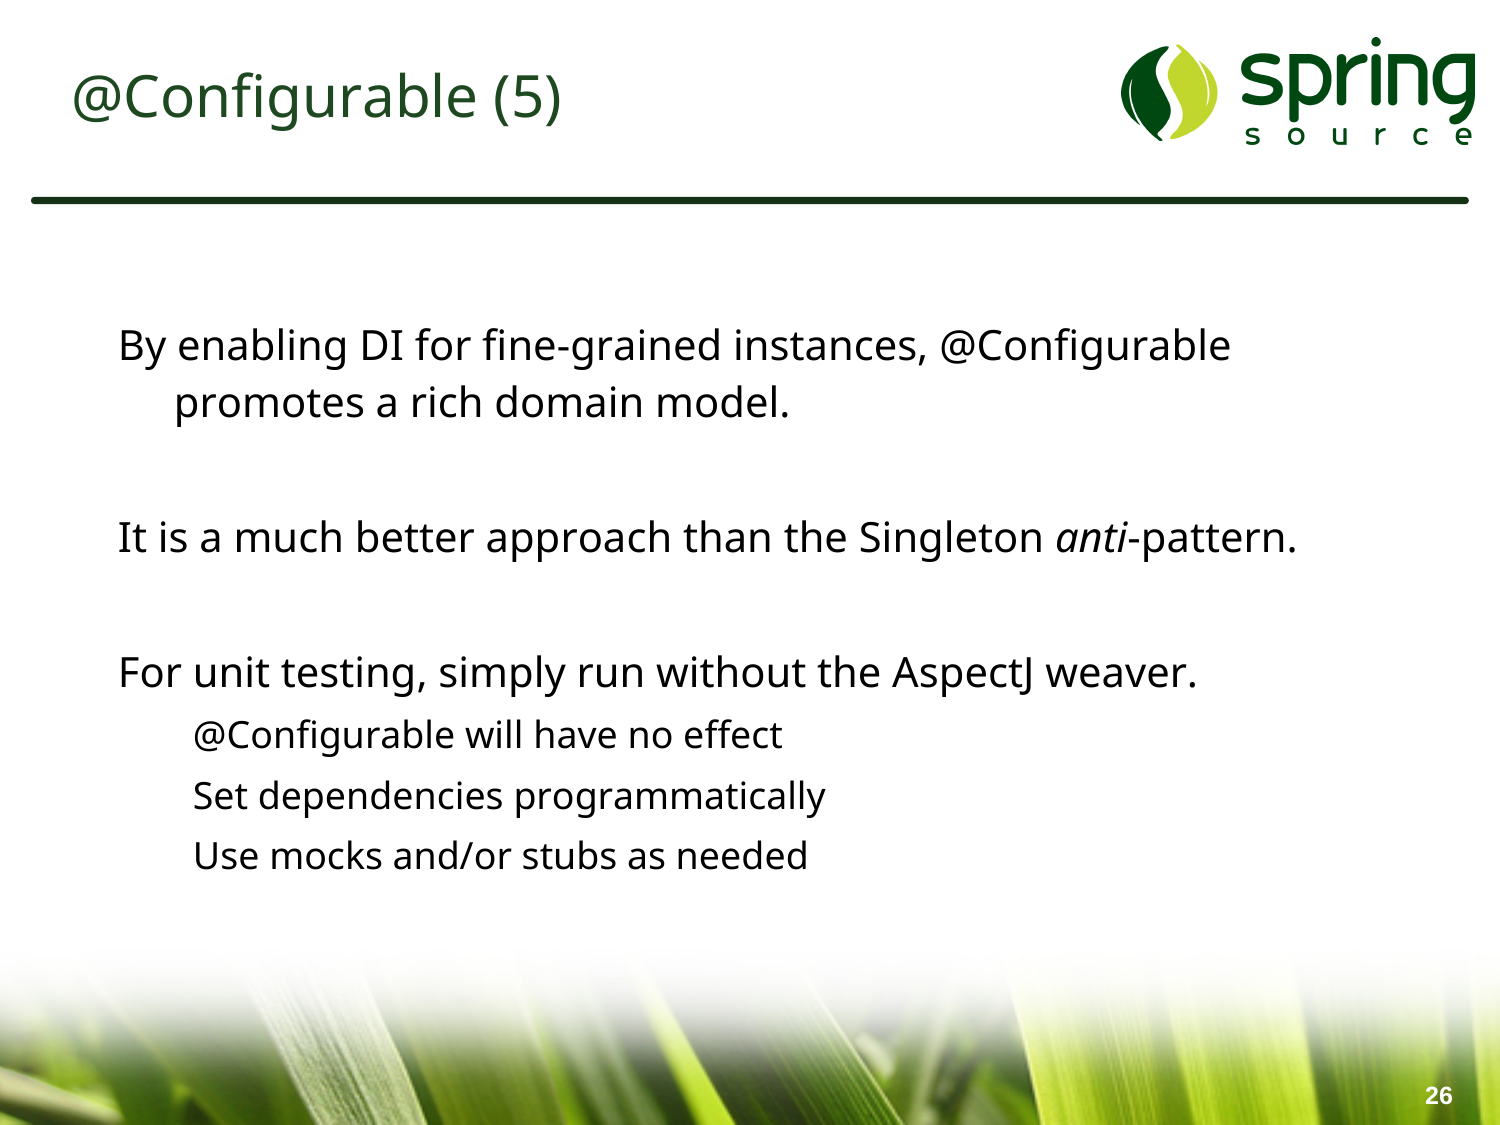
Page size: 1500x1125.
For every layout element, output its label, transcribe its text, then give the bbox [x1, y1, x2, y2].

list By enabling DI for fine-grained instances, @Configurable promotes a rich domain model. It is a much better approach than the Singleton anti-pattern. For unit testing, simply run without the AspectJ weaver. @Configurable will have no effect Set dependencies programmatically Use mocks and/or stubs as needed [103, 275, 1394, 938]
picture [0, 944, 1500, 1125]
picture [1121, 37, 1475, 145]
title @Configurable (5) [56, 13, 1089, 176]
